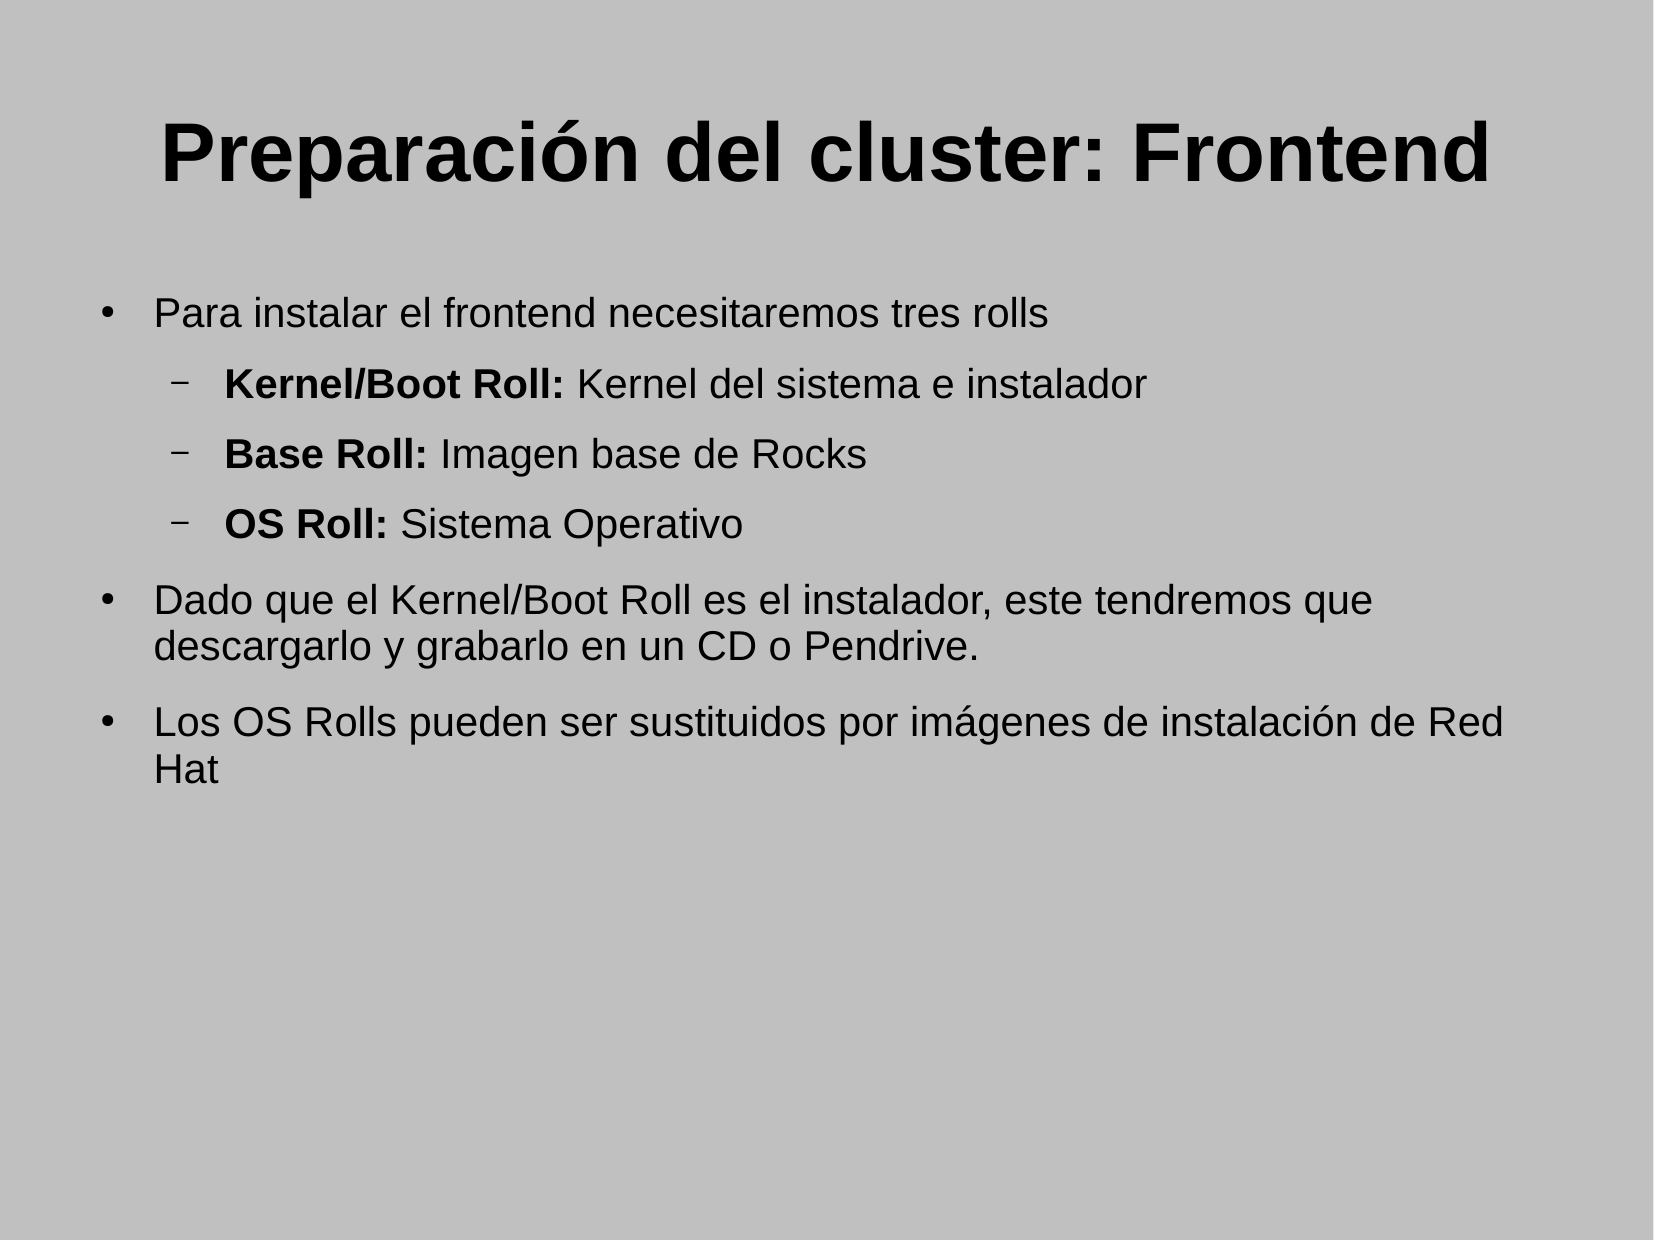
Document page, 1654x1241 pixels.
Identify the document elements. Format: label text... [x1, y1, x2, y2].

list Para instalar el frontend necesitaremos tres rolls Kernel/Boot Roll: Kernel del sistema e instalador Base Roll: Imagen base de Rocks OS Roll: Sistema Operativo Dado que el Kernel/Boot Roll es el instalador, este tendremos que descargarlo y grabarlo en un CD o Pendrive. Los OS Rolls pueden ser sustituidos por imágenes de instalación de Red Hat [82, 290, 1571, 1010]
title Preparación del cluster: Frontend [82, 49, 1571, 257]
